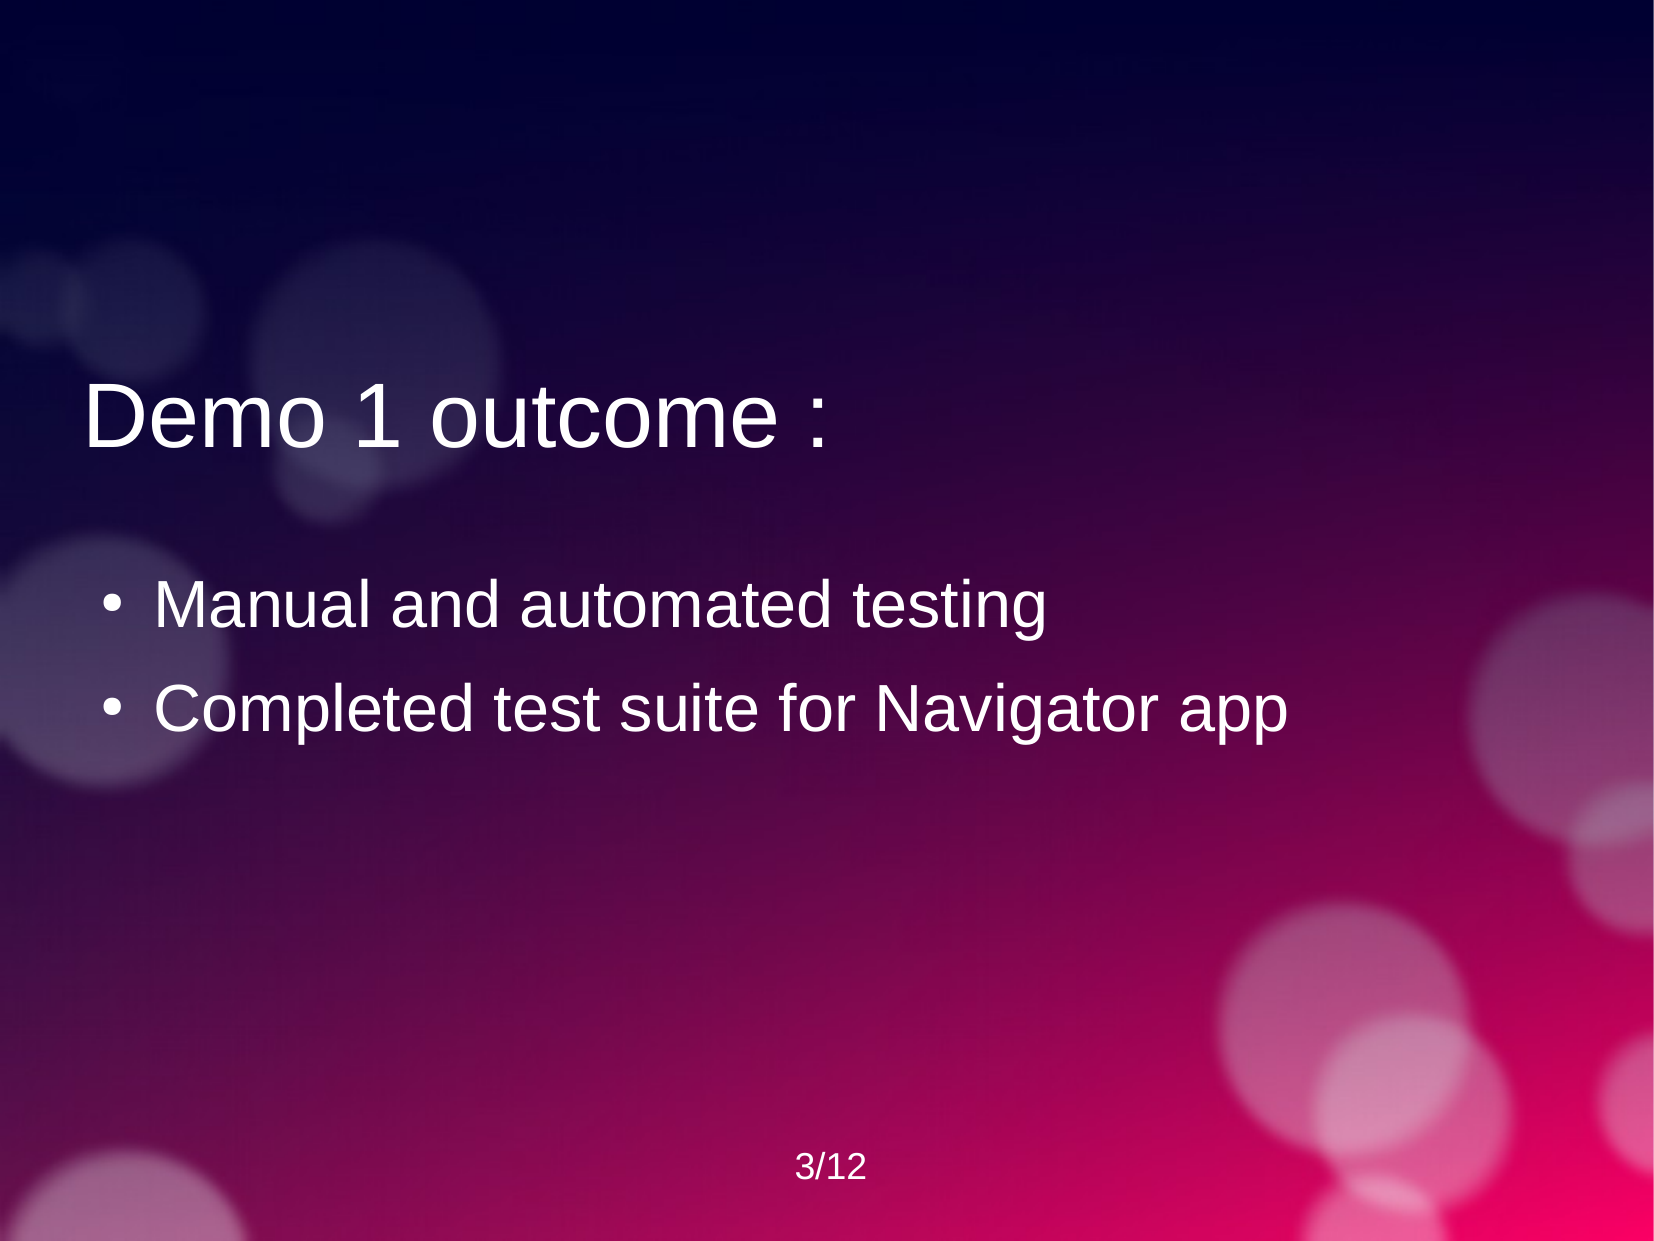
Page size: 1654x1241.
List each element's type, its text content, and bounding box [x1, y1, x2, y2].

picture [0, 0, 1654, 1241]
title Demo 1 outcome : [82, 312, 1571, 520]
list Manual and automated testing Completed test suite for Navigator app [82, 566, 1571, 1010]
text_box <number>/12 [516, 1137, 1146, 1208]
